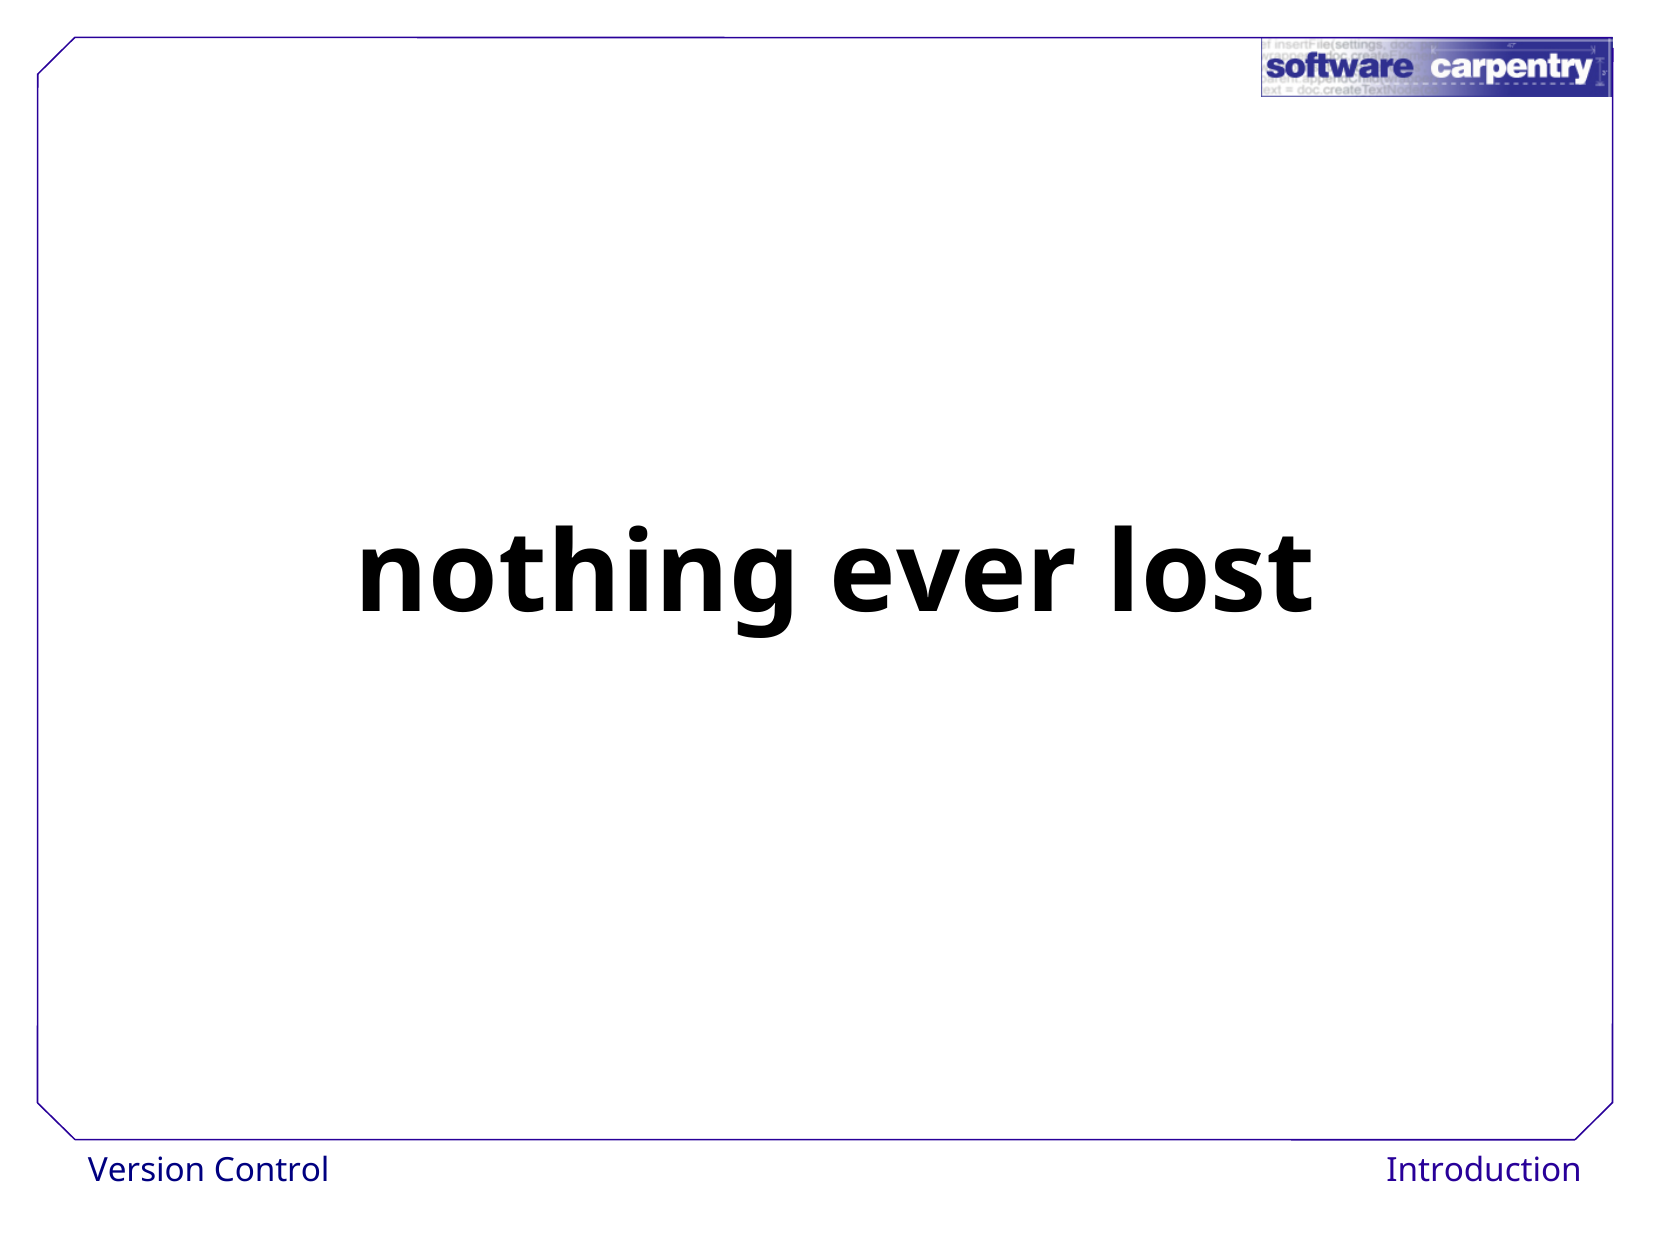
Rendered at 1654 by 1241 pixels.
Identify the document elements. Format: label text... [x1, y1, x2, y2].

picture [1261, 39, 1613, 97]
text_box nothing ever lost [339, 503, 1331, 645]
